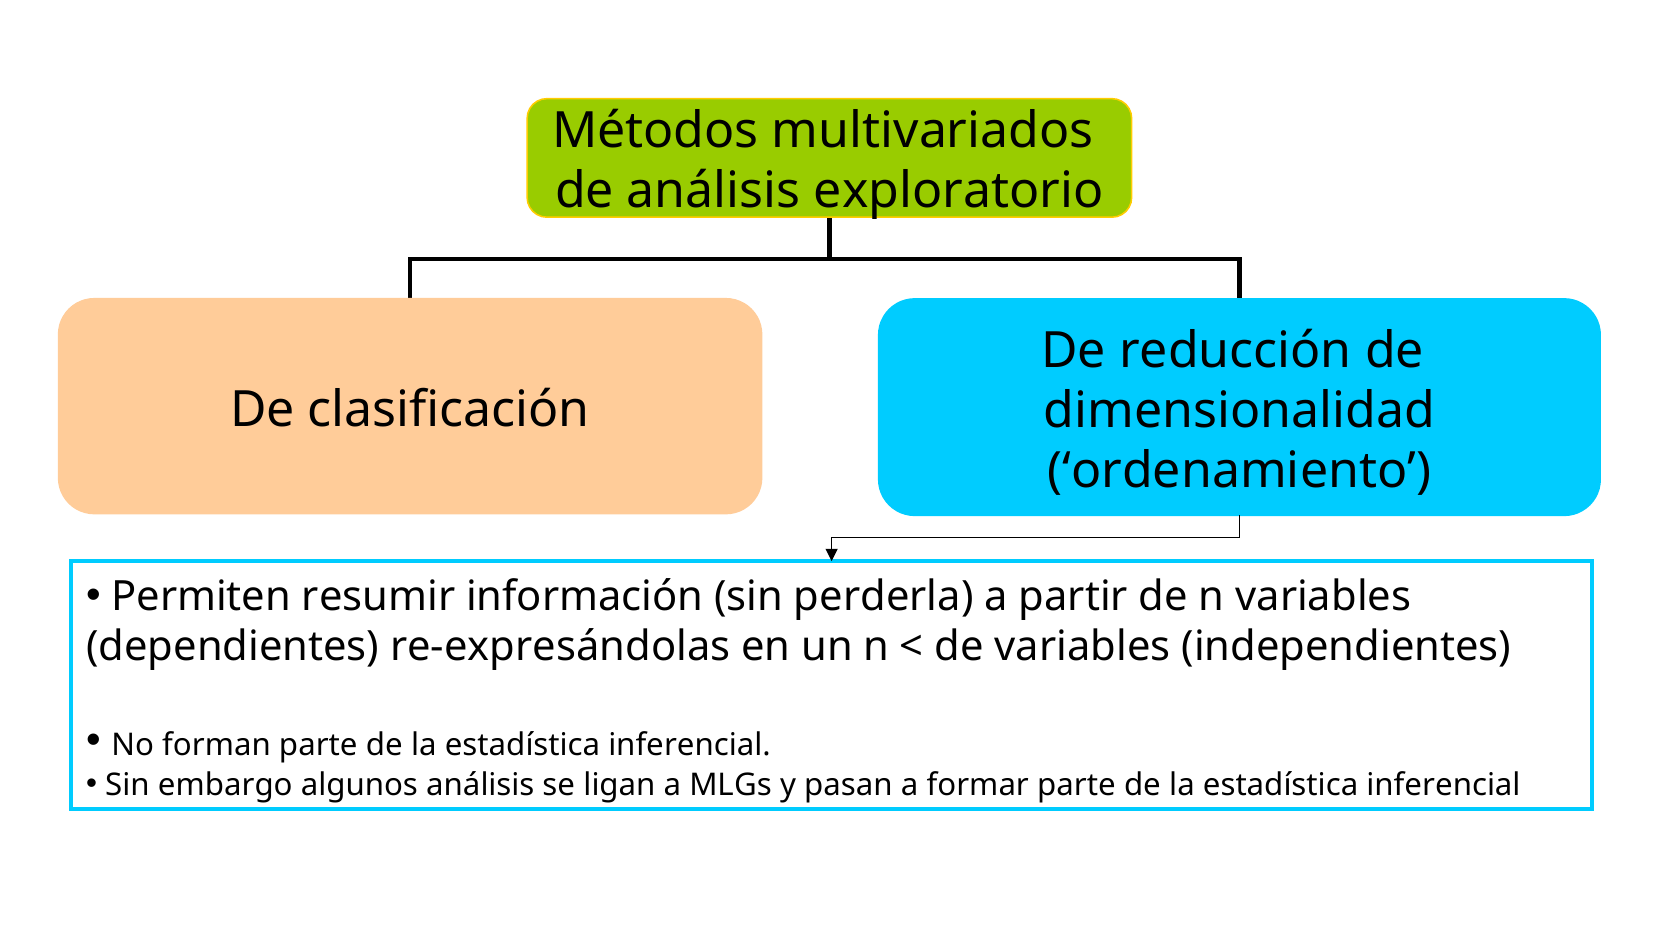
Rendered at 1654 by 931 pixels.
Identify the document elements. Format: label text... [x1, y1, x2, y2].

text_box Métodos multivariados de análisis exploratorio [527, 98, 1132, 218]
text_box De reducción de dimensionalidad (‘ordenamiento’) [878, 298, 1601, 516]
text_box De clasificación [58, 298, 762, 514]
text_box Permiten resumir información (sin perderla) a partir de n variables (dependientes) re-expresándolas en un n < de variables (independientes) No forman parte de la estadística inferencial. Sin embargo algunos análisis se ligan a MLGs y pasan a formar parte de la estadística inferencial [71, 561, 1592, 810]
